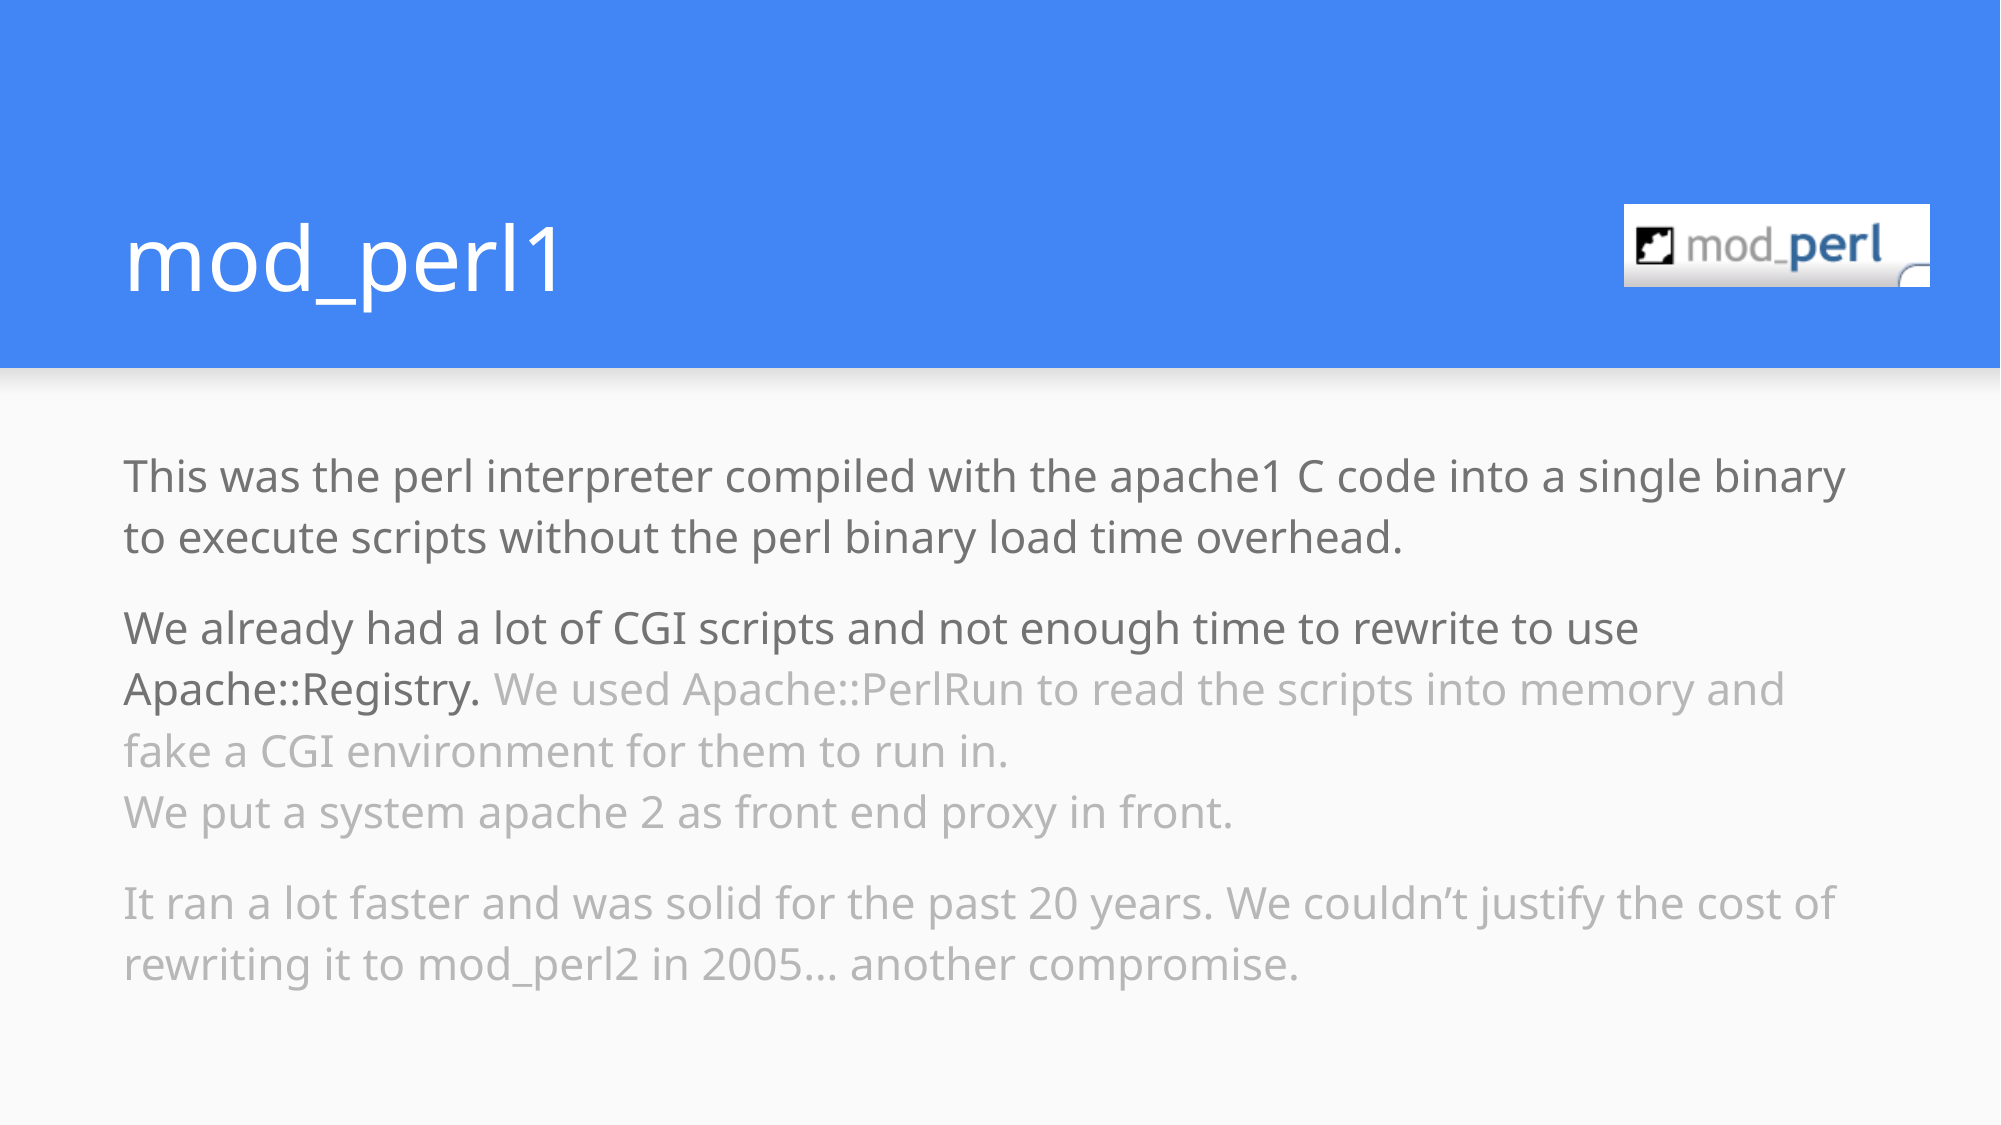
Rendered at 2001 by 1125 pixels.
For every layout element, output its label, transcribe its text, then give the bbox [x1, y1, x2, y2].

picture [1624, 204, 1930, 287]
title mod_perl1 [103, 161, 1902, 330]
list This was the perl interpreter compiled with the apache1 C code into a single binary to execute scripts without the perl binary load time overhead. We already had a lot of CGI scripts and not enough time to rewrite to use Apache::Registry. We used Apache::PerlRun to read the scripts into memory and fake a CGI environment for them to run in. We put a system apache 2 as front end proxy in front. It ran a lot faster and was solid for the past 20 years. We couldn’t justify the cost of rewriting it to mod_perl2 in 2005… another compromise. [103, 419, 1902, 1013]
